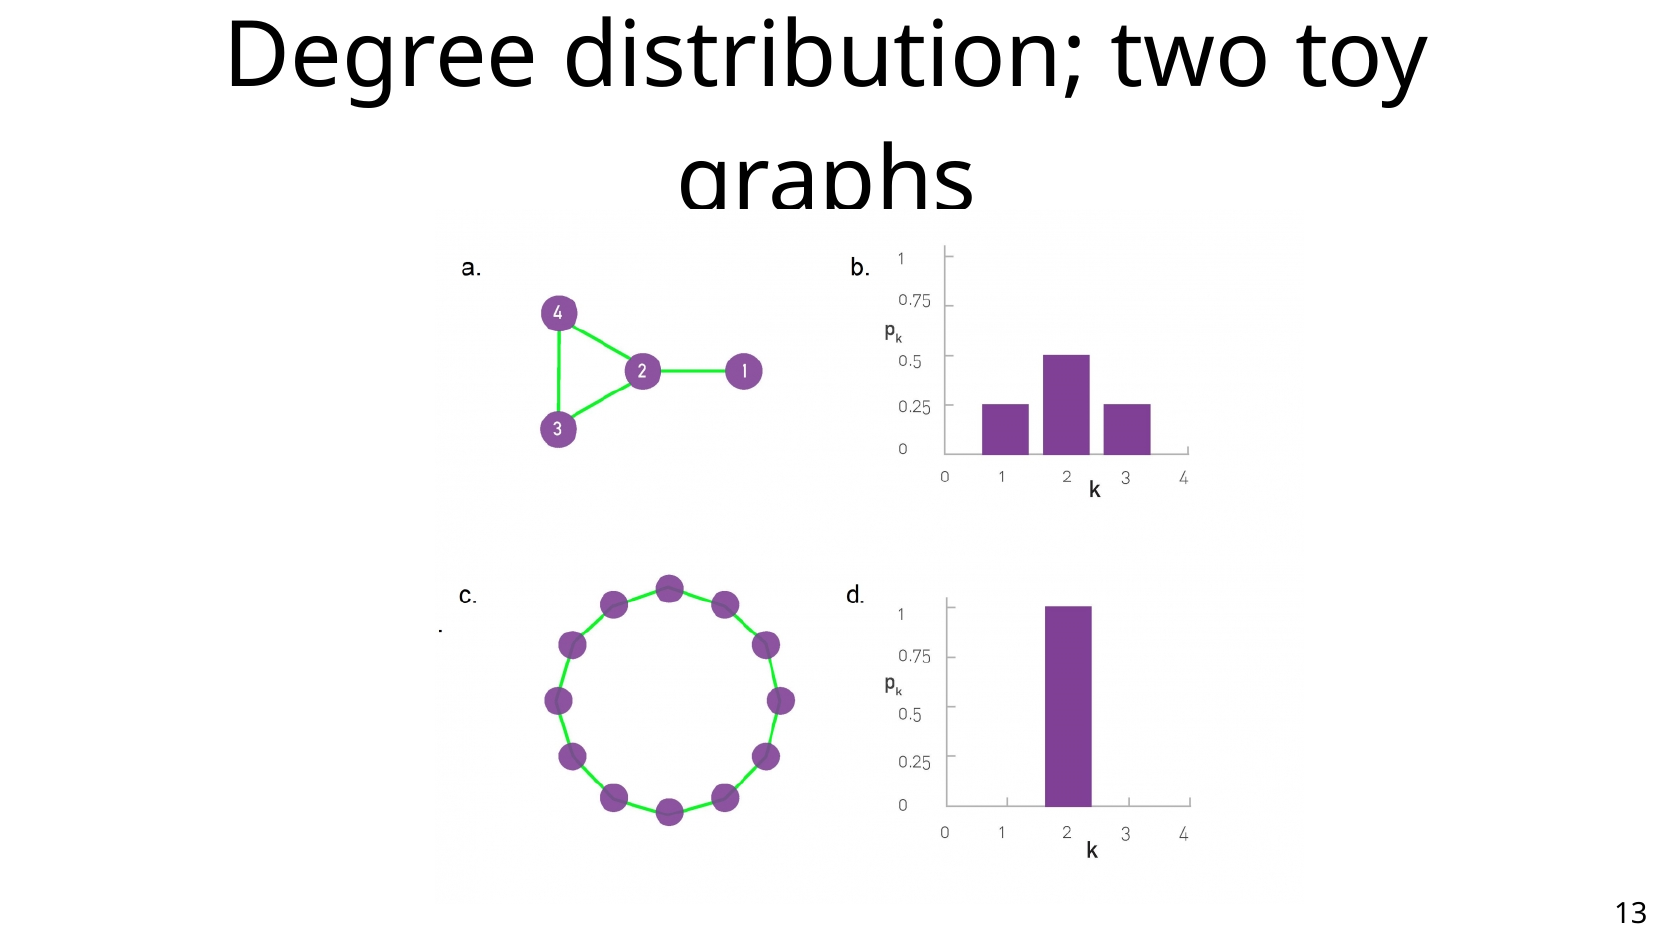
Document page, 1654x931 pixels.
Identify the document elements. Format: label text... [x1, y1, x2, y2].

title Degree distribution; two toy graphs [82, 1, 1571, 226]
picture [435, 209, 1304, 904]
